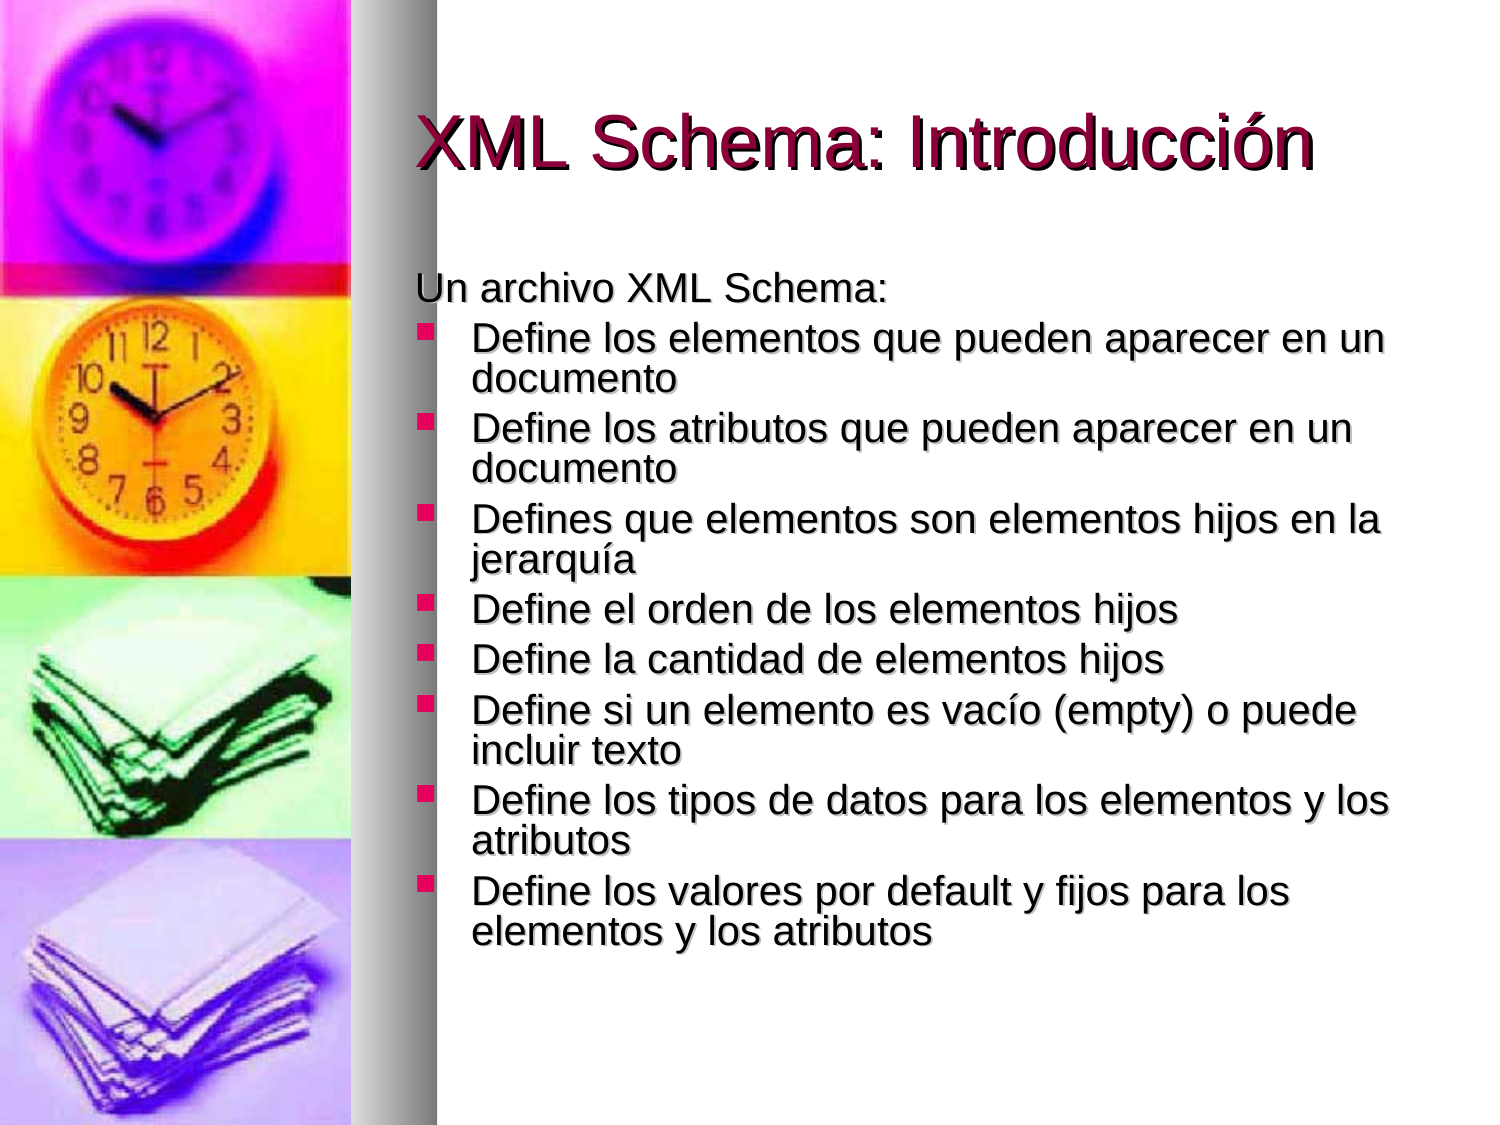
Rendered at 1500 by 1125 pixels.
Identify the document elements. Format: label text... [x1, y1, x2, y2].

list Un archivo XML Schema: Define los elementos que pueden aparecer en un documento Define los atributos que pueden aparecer en un documento Defines que elementos son elementos hijos en la jerarquía Define el orden de los elementos hijos Define la cantidad de elementos hijos Define si un elemento es vacío (empty) o puede incluir texto Define los tipos de datos para los elementos y los atributos Define los valores por default y fijos para los elementos y los atributos [399, 262, 1450, 1012]
title XML Schema: Introducción [399, 37, 1450, 238]
picture [0, 0, 351, 1125]
